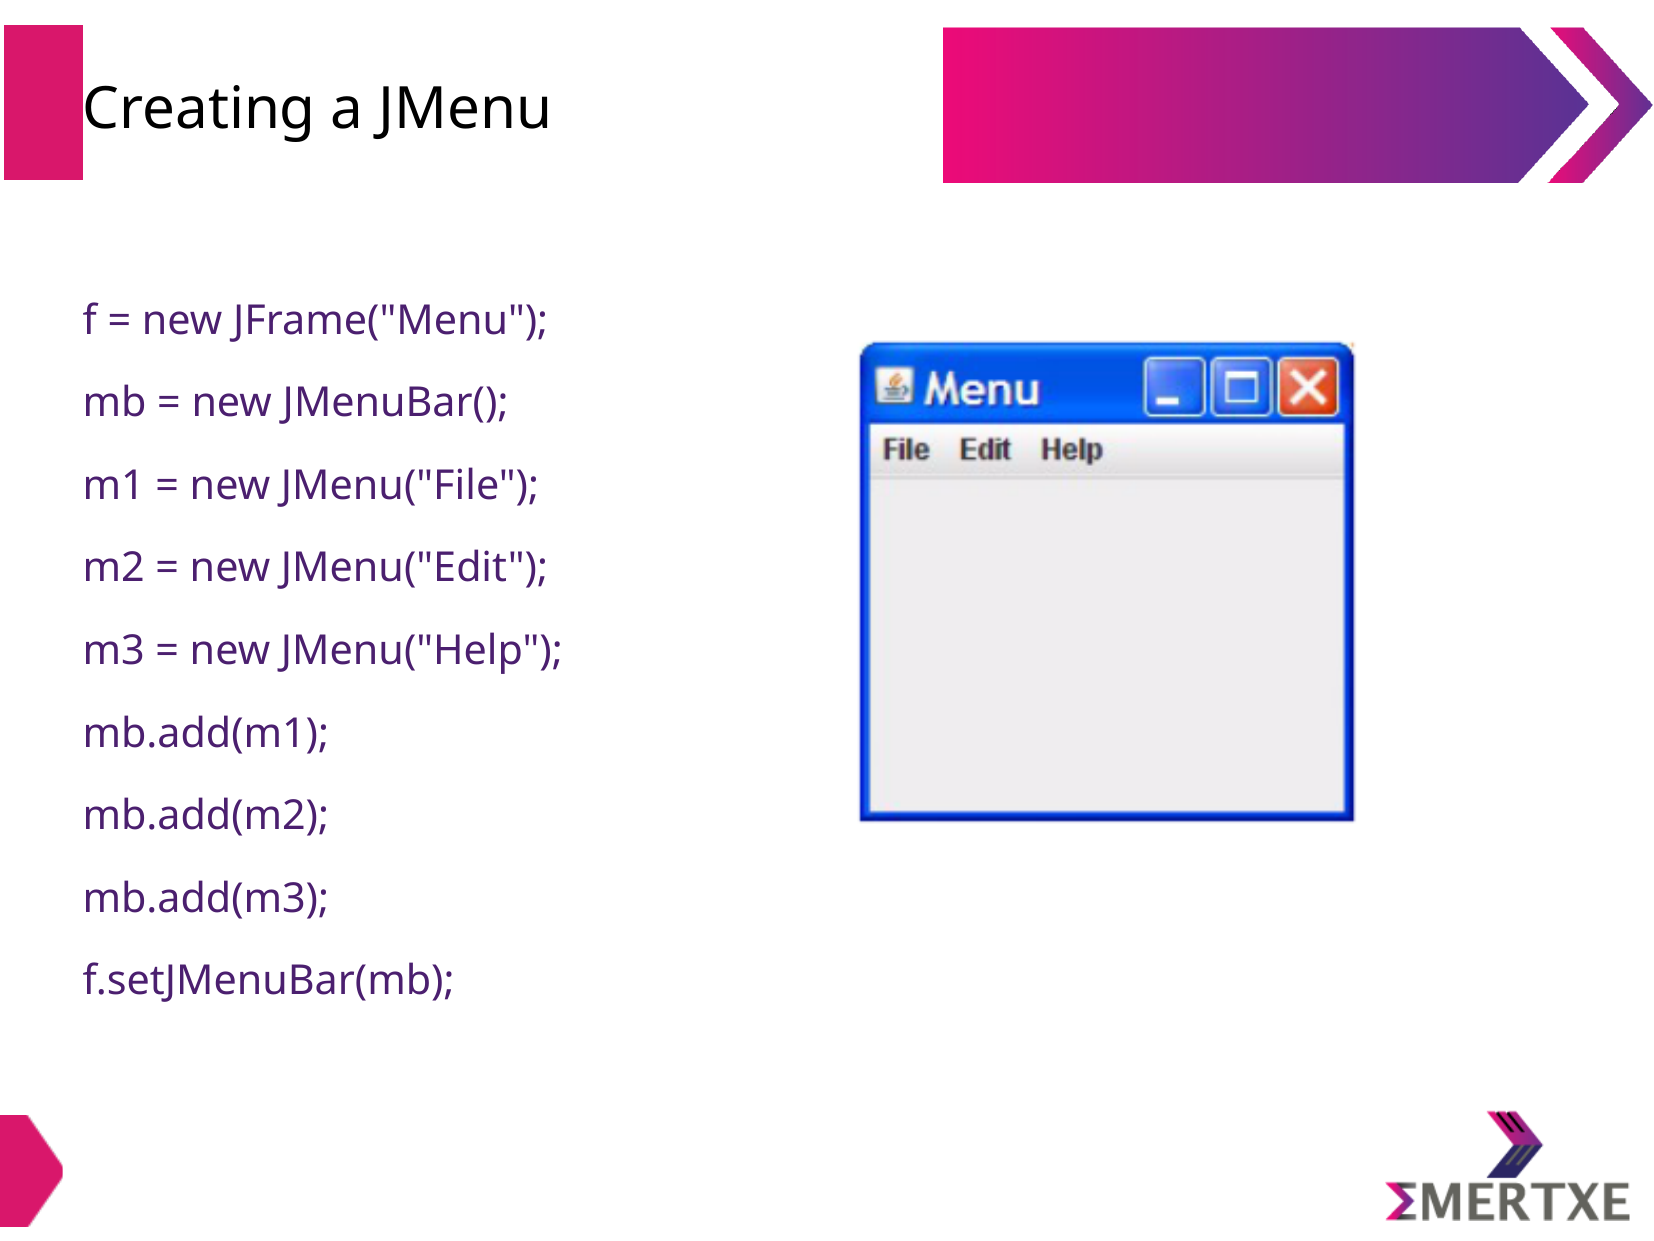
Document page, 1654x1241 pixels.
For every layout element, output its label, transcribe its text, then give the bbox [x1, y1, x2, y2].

list f = new JFrame("Menu"); mb = new JMenuBar(); m1 = new JMenu("File"); m2 = new JMenu("Edit"); m3 = new JMenu("Help"); mb.add(m1); mb.add(m2); mb.add(m3); f.setJMenuBar(mb); [82, 290, 1571, 1010]
title Creating a JMenu [82, 2, 1571, 210]
picture [1385, 1107, 1631, 1221]
picture [810, 329, 1390, 841]
picture [1571, 27, 1653, 183]
